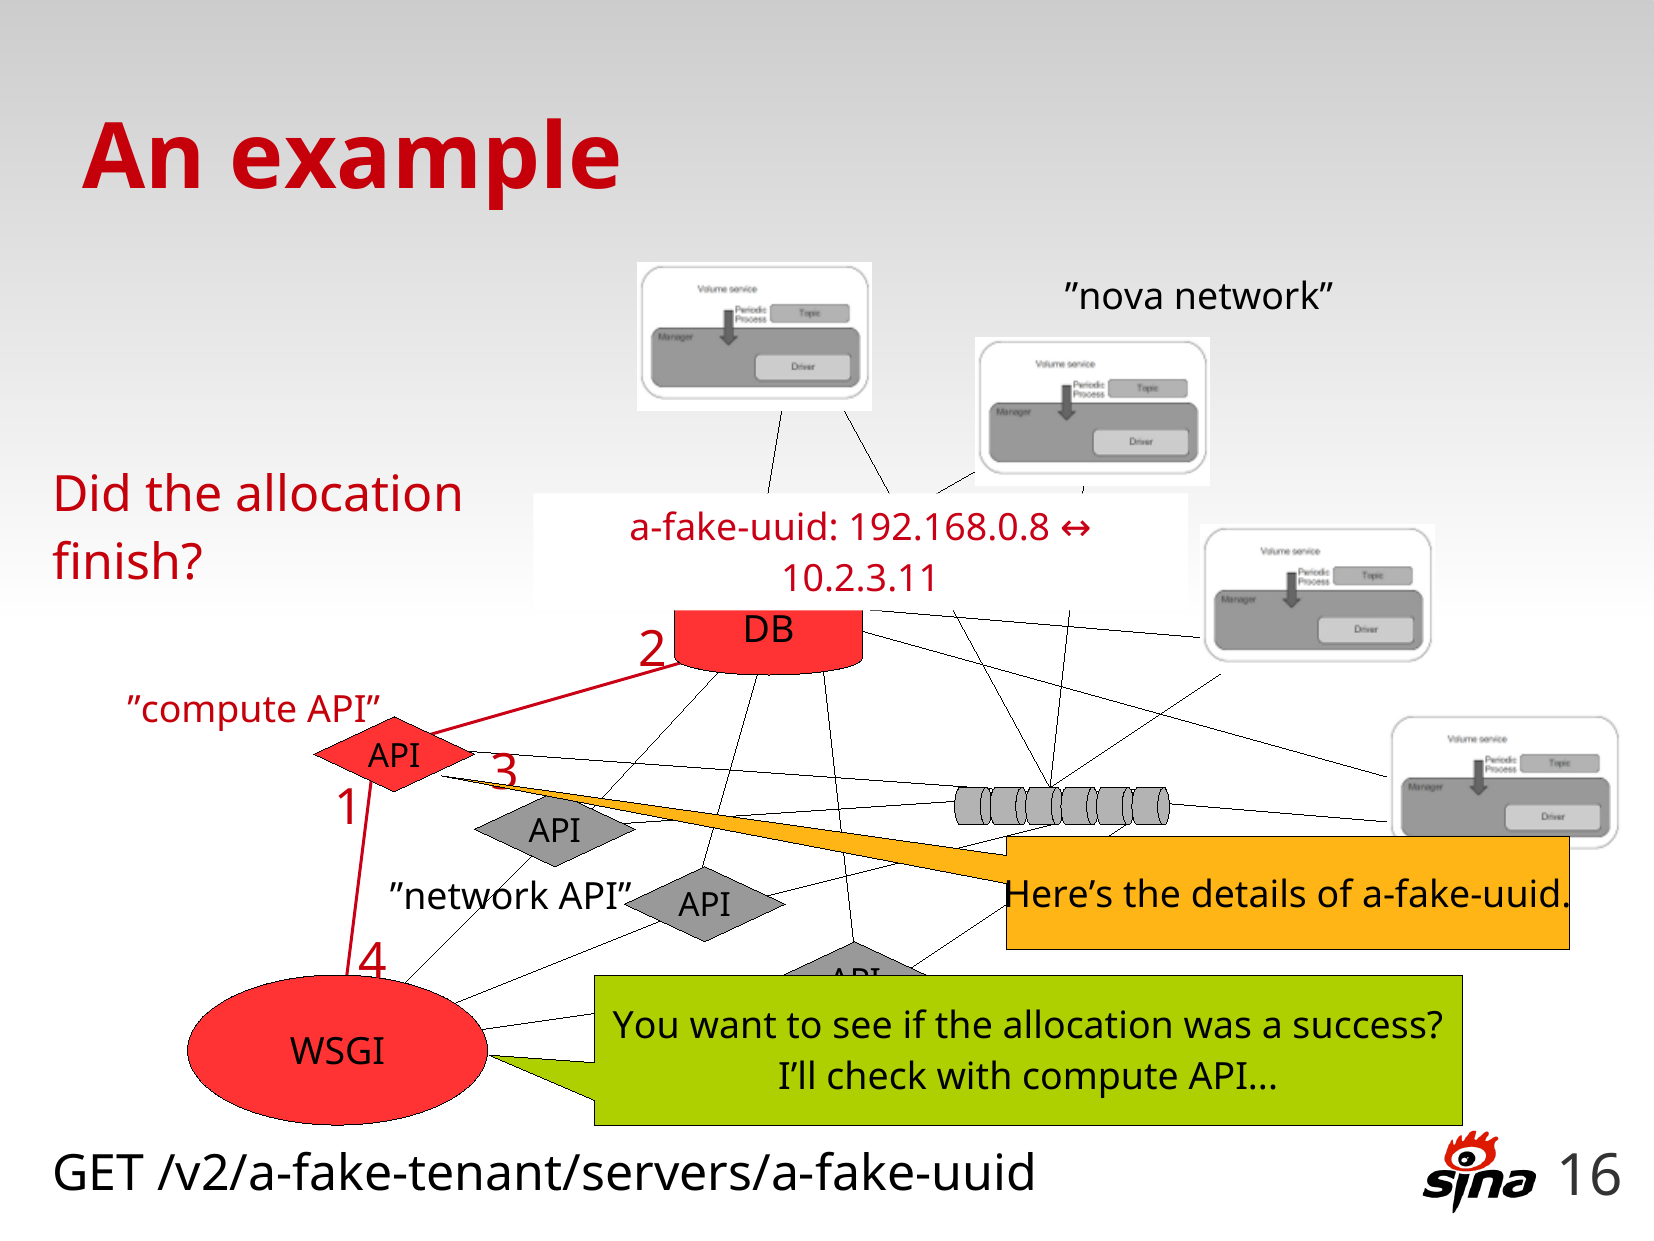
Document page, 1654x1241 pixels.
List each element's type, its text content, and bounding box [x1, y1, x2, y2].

text_box API [313, 725, 475, 792]
text_box ”compute API” [112, 675, 413, 732]
title An example [82, 49, 1571, 257]
text_box WSGI [187, 975, 488, 1126]
text_box Did the allocation finish? [37, 450, 601, 577]
text_box 2 [623, 611, 695, 677]
text_box 3 [475, 783, 547, 800]
text_box You want to see if the allocation was a success? I’ll check with compute API... [489, 975, 1463, 1126]
text_box API [474, 797, 636, 862]
text_box ”nova network” [1050, 262, 1426, 320]
text_box API [374, 747, 381, 757]
text_box Here’s the details of a-fake-uuid. [441, 775, 1570, 950]
text_box API [658, 866, 786, 942]
picture [1387, 712, 1622, 861]
text_box GET /v2/a-fake-tenant/servers/a-fake-uuid [37, 1129, 1276, 1201]
text_box Queue [1107, 825, 1258, 836]
picture [1200, 524, 1435, 674]
text_box API [783, 941, 927, 975]
text_box [954, 787, 1170, 825]
text_box 3 [475, 728, 547, 790]
picture [975, 337, 1210, 486]
text_box DB [695, 611, 863, 676]
picture [637, 262, 872, 411]
text_box a-fake-uuid: 192.168.0.8 ↔ 10.2.3.11 [533, 493, 1189, 551]
text_box 4 [343, 917, 415, 989]
text_box ”network API” [375, 862, 676, 920]
picture [1394, 1087, 1564, 1241]
text_box 1 [319, 763, 391, 835]
